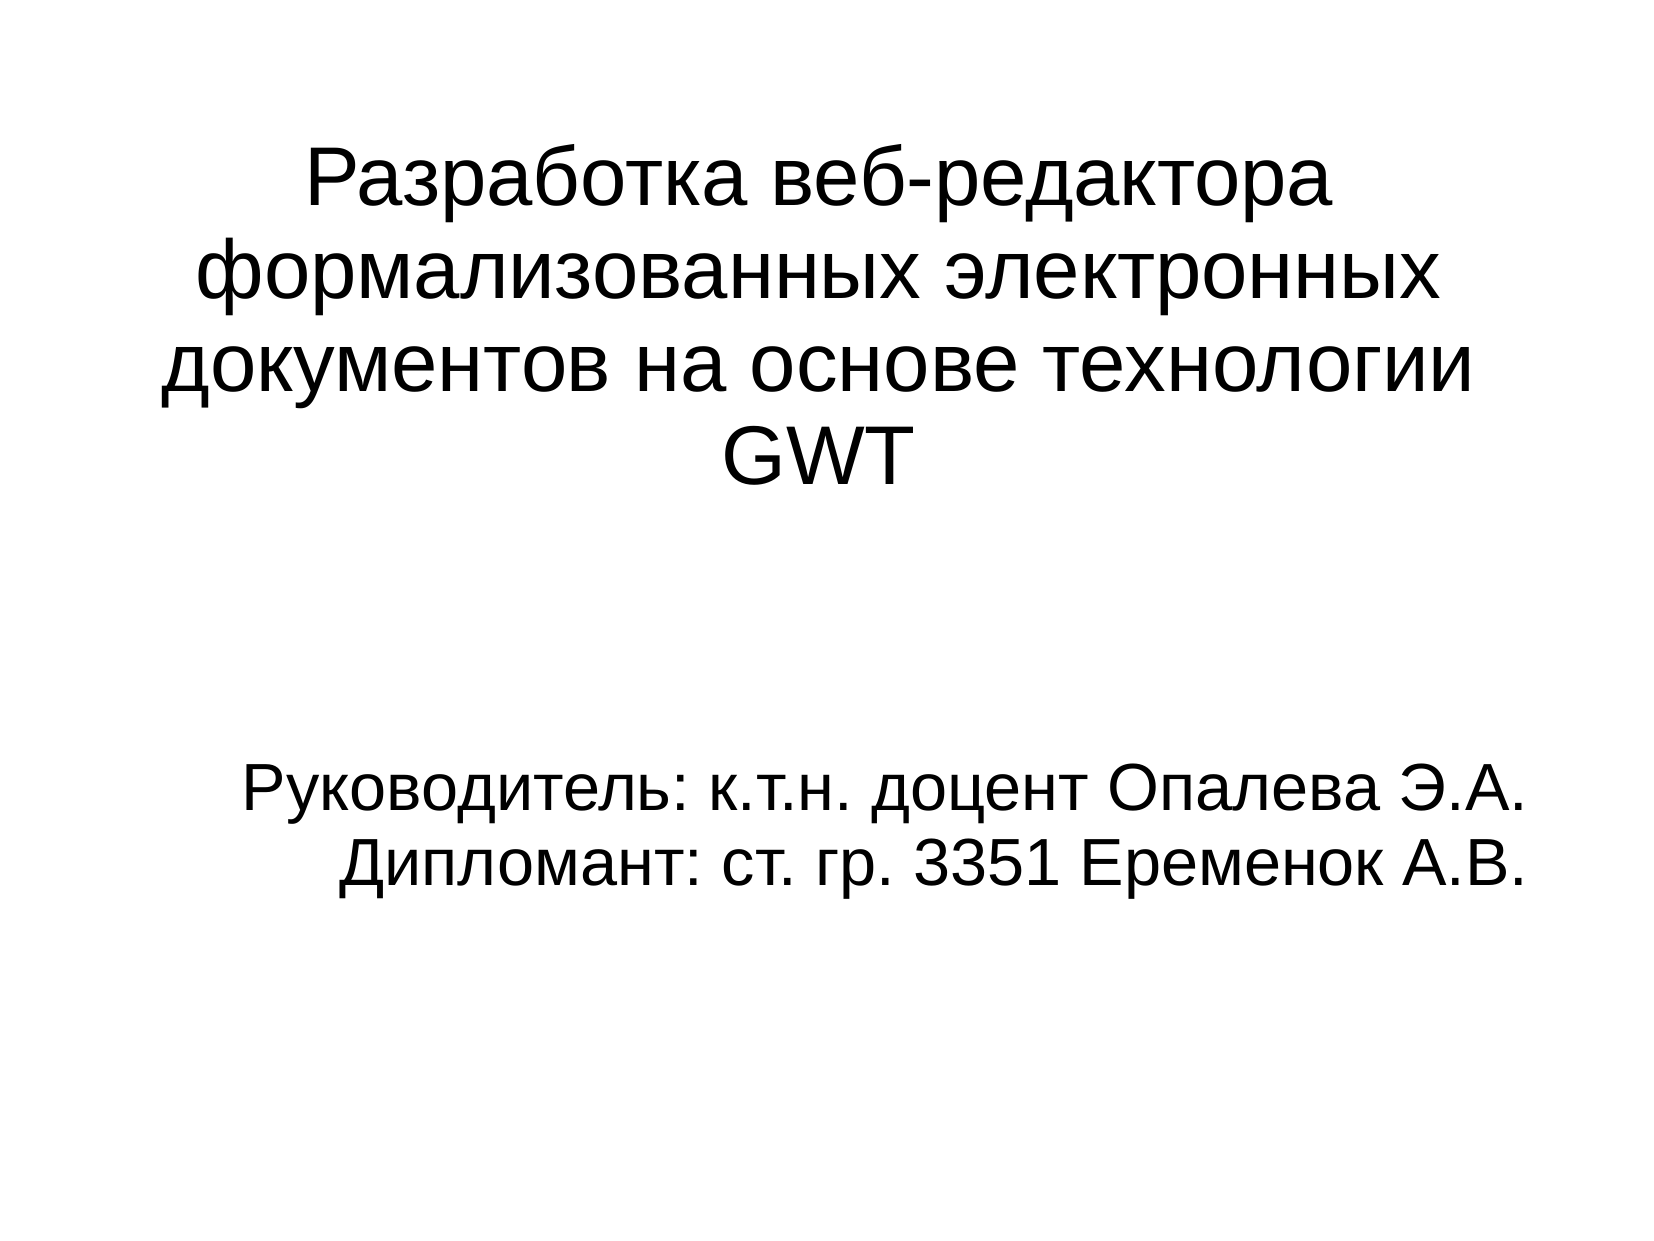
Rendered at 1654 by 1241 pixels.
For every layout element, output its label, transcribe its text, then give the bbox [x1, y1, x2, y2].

subtitle Руководитель: к.т.н. доцент Опалева Э.А. Дипломант: ст. гр. 3351 Еременок А.В. [124, 590, 1530, 1060]
title Разработка веб-редактора формализованных электронных документов на основе технологии GWT [88, 129, 1550, 502]
